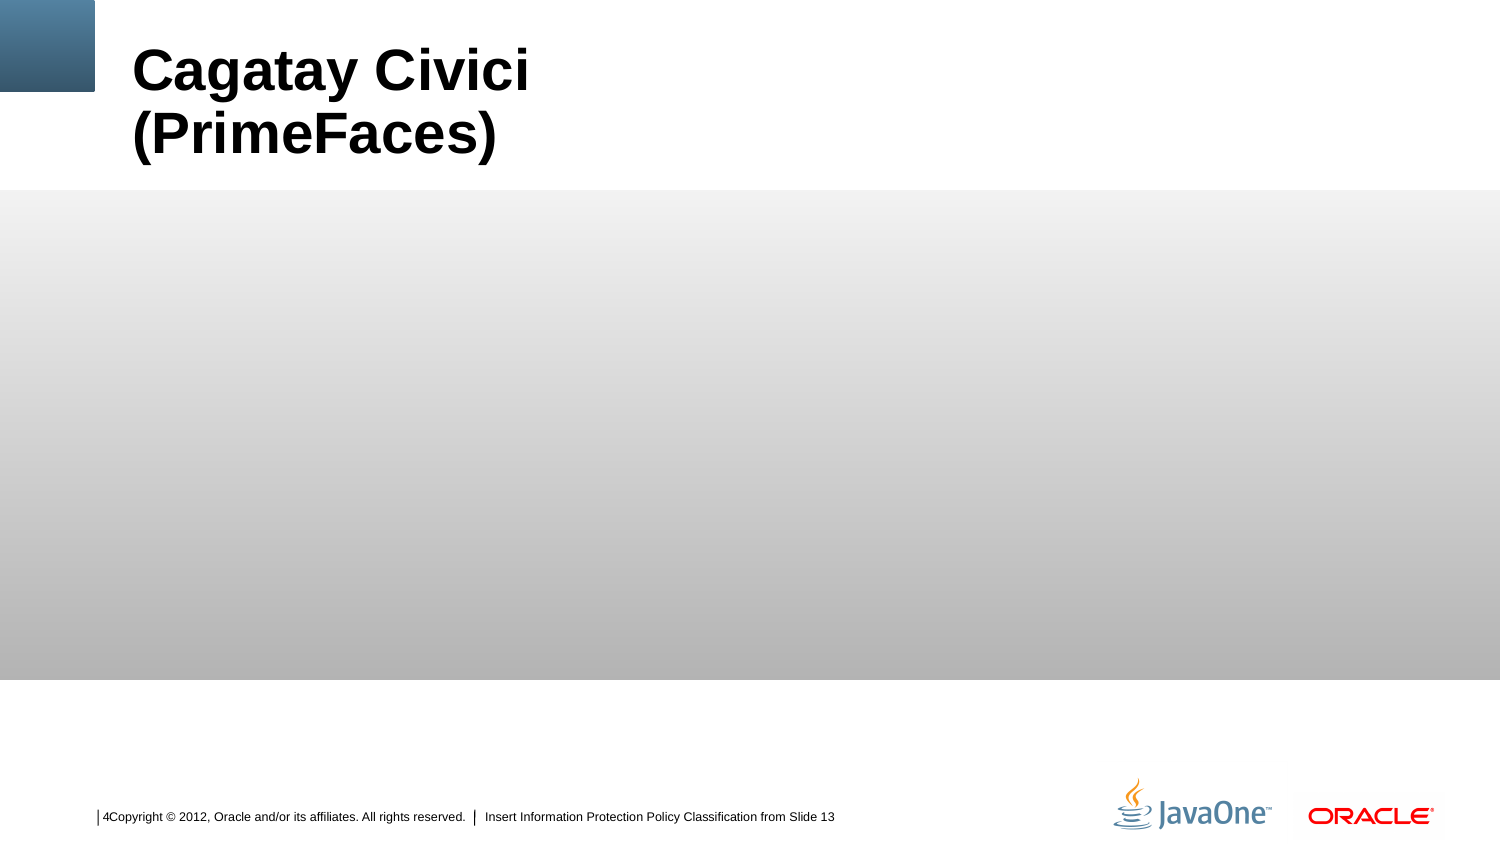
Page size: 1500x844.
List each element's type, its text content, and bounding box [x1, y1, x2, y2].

picture [1293, 792, 1445, 840]
picture [1097, 761, 1288, 844]
title Cagatay Civici (PrimeFaces) [132, 40, 1407, 166]
